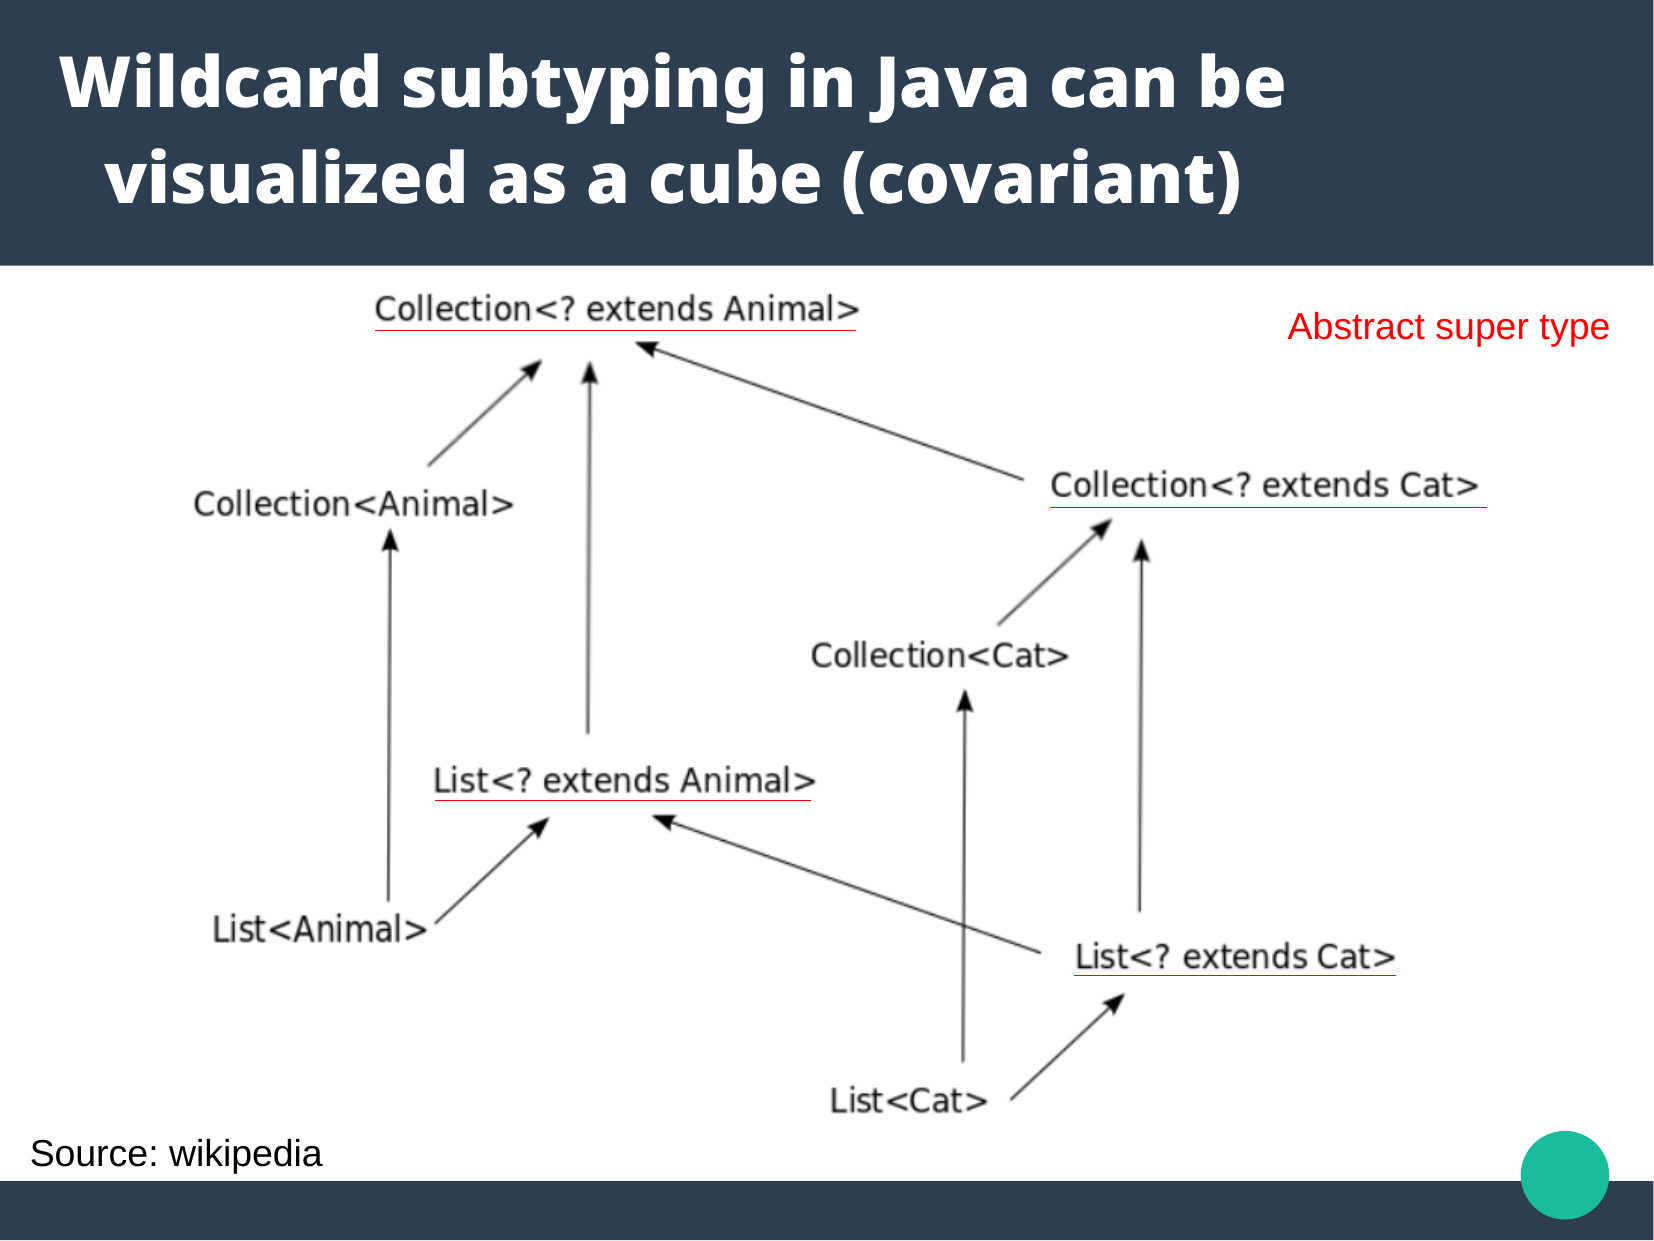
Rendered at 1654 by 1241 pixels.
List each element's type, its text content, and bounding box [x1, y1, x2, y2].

title Wildcard subtyping in Java can be visualized as a cube (covariant) [59, 49, 1595, 207]
text_box Source: wikipedia [15, 1125, 338, 1183]
picture [182, 269, 1487, 1125]
text_box Abstract super type [1272, 298, 1626, 356]
